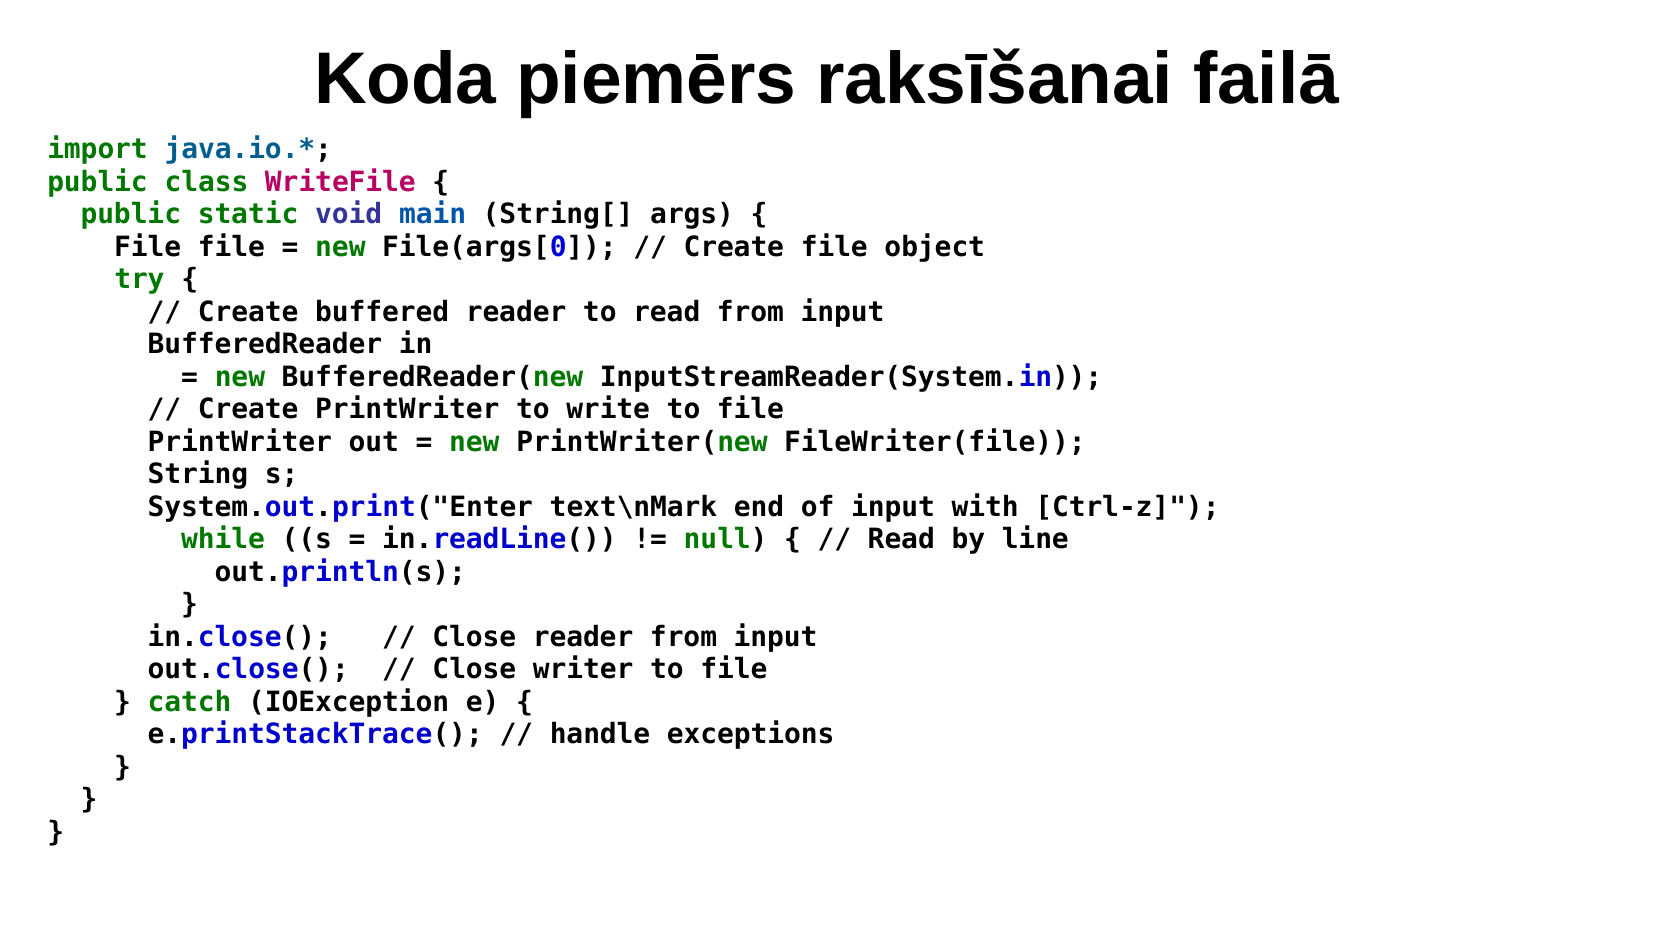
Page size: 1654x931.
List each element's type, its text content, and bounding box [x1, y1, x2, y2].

list import java.io.*; public class WriteFile { public static void main (String[] args) { File file = new File(args[0]); // Create file object try { // Create buffered reader to read from input BufferedReader in = new BufferedReader(new InputStreamReader(System.in)); // Create PrintWriter to write to file PrintWriter out = new PrintWriter(new FileWriter(file)); String s; System.out.print("Enter text\nMark end of input with [Ctrl-z]"); while ((s = in.readLine()) != null) { // Read by line out.println(s); } in.close(); // Close reader from input out.close(); // Close writer to file } catch (IOException e) { e.printStackTrace(); // handle exceptions } } } [47, 132, 1595, 895]
title Koda piemērs raksīšanai failā [82, 23, 1571, 132]
